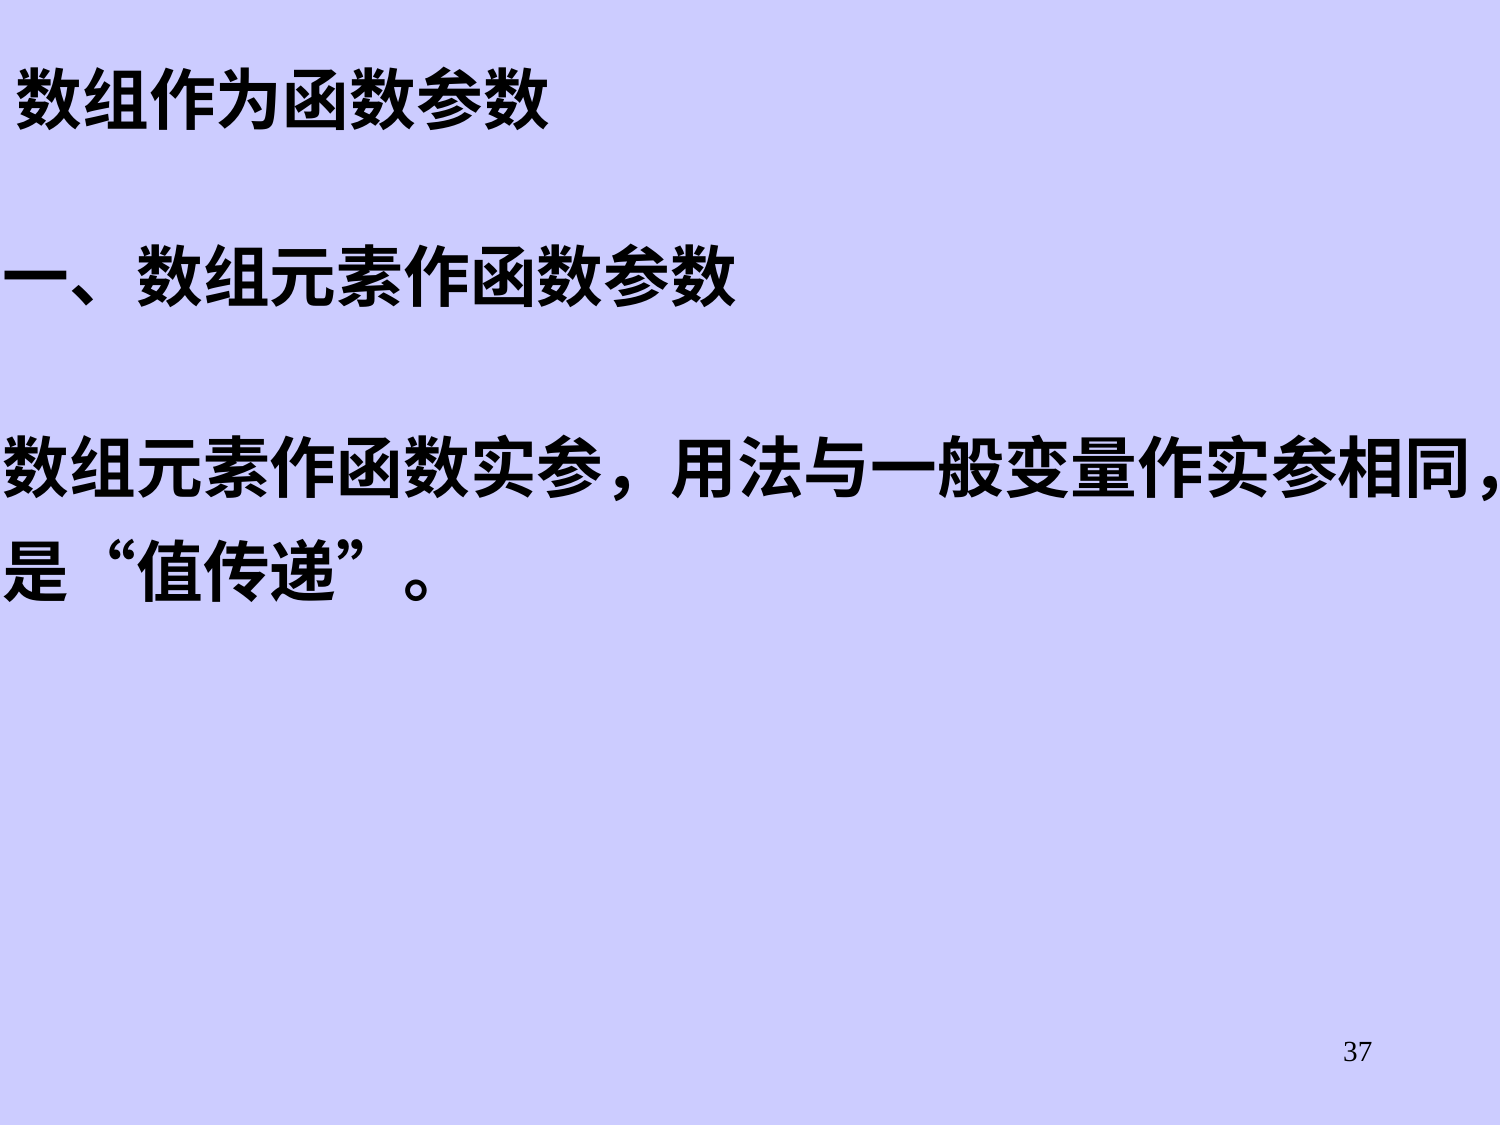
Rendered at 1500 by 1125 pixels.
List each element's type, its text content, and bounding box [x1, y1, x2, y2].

text_box 数组元素作函数实参，用法与一般变量作实参相同，是“值传递”。 [0, 399, 1500, 612]
text_box 数组作为函数参数 [1, 49, 565, 146]
text_box <编号> [1074, 1025, 1388, 1101]
text_box 一、数组元素作函数参数 [0, 224, 1500, 317]
